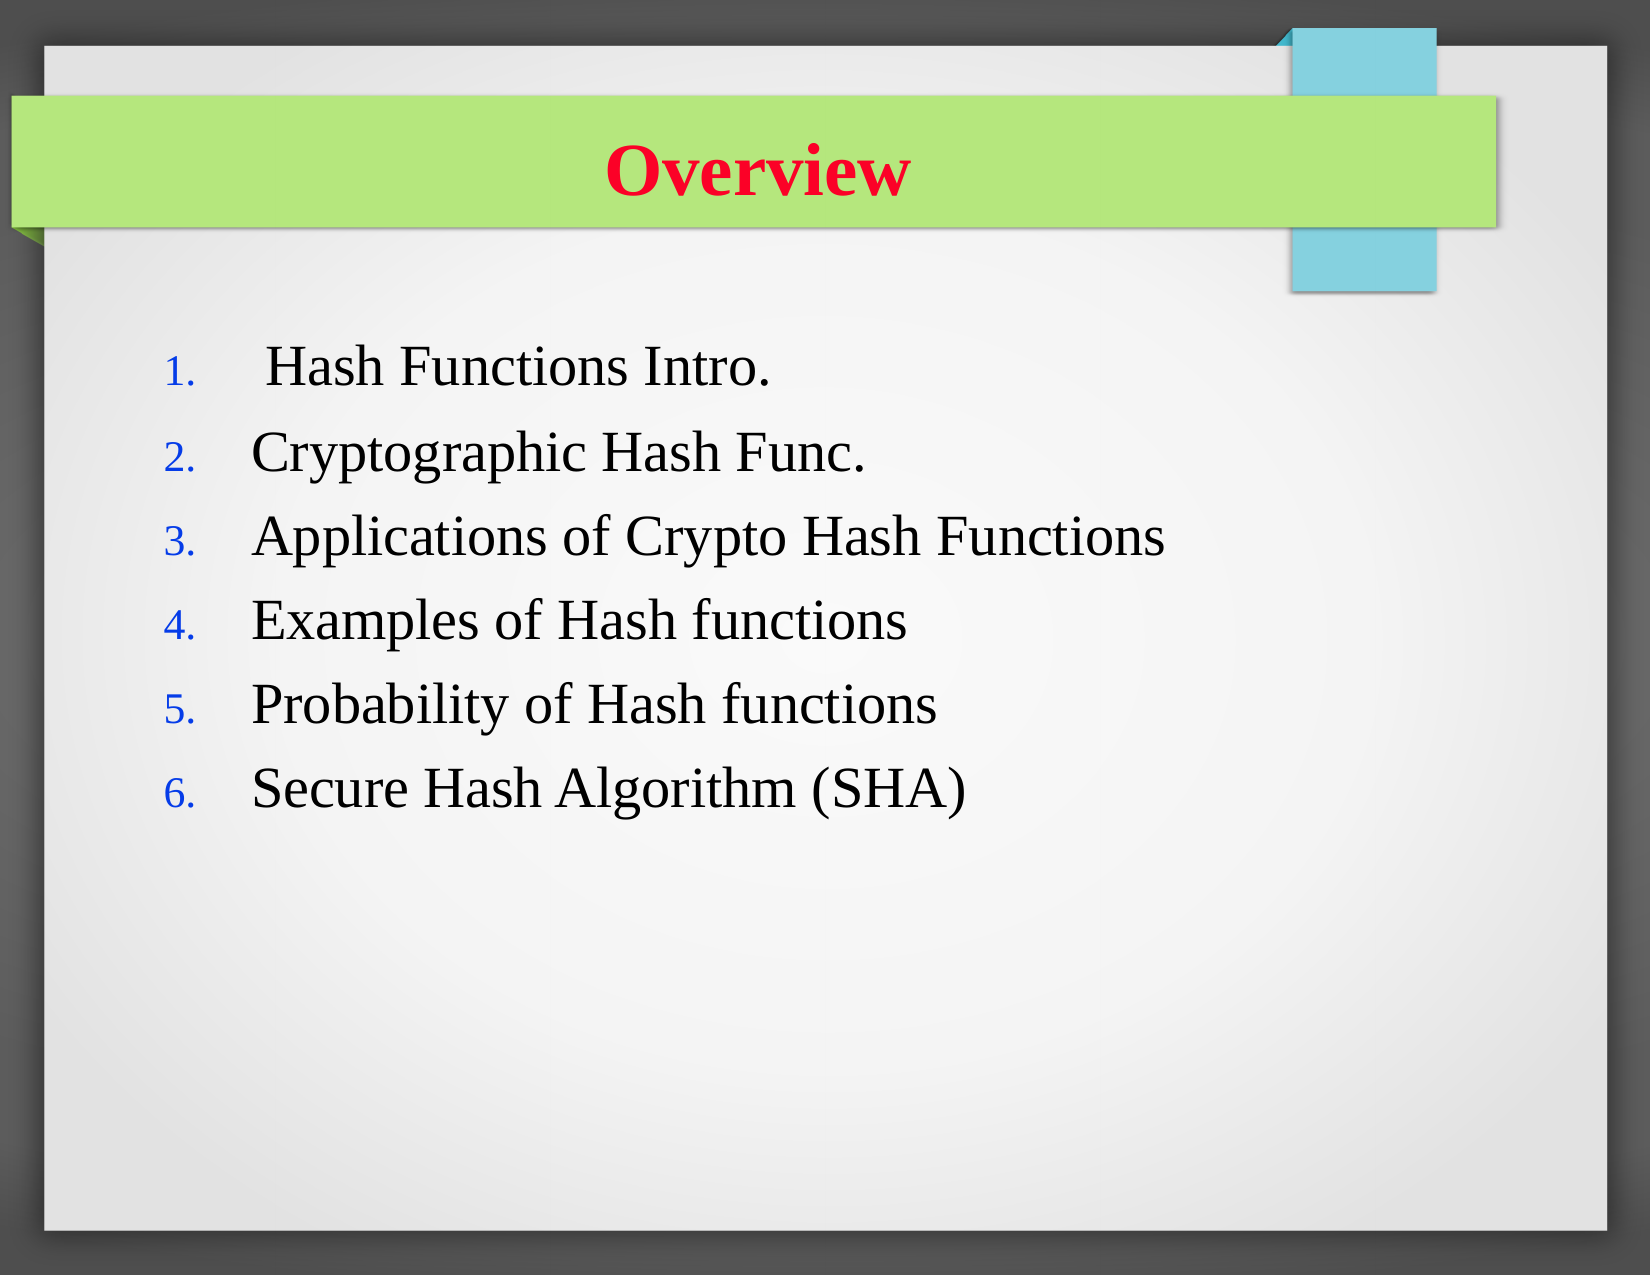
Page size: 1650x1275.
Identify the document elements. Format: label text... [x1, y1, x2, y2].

title Overview [602, 118, 1140, 227]
text_box Hash Functions Intro. Cryptographic Hash Func. Applications of Crypto Hash Functions Examples of Hash functions Probability of Hash functions Secure Hash Algorithm (SHA) [161, 311, 1170, 820]
picture [0, 0, 1650, 1275]
